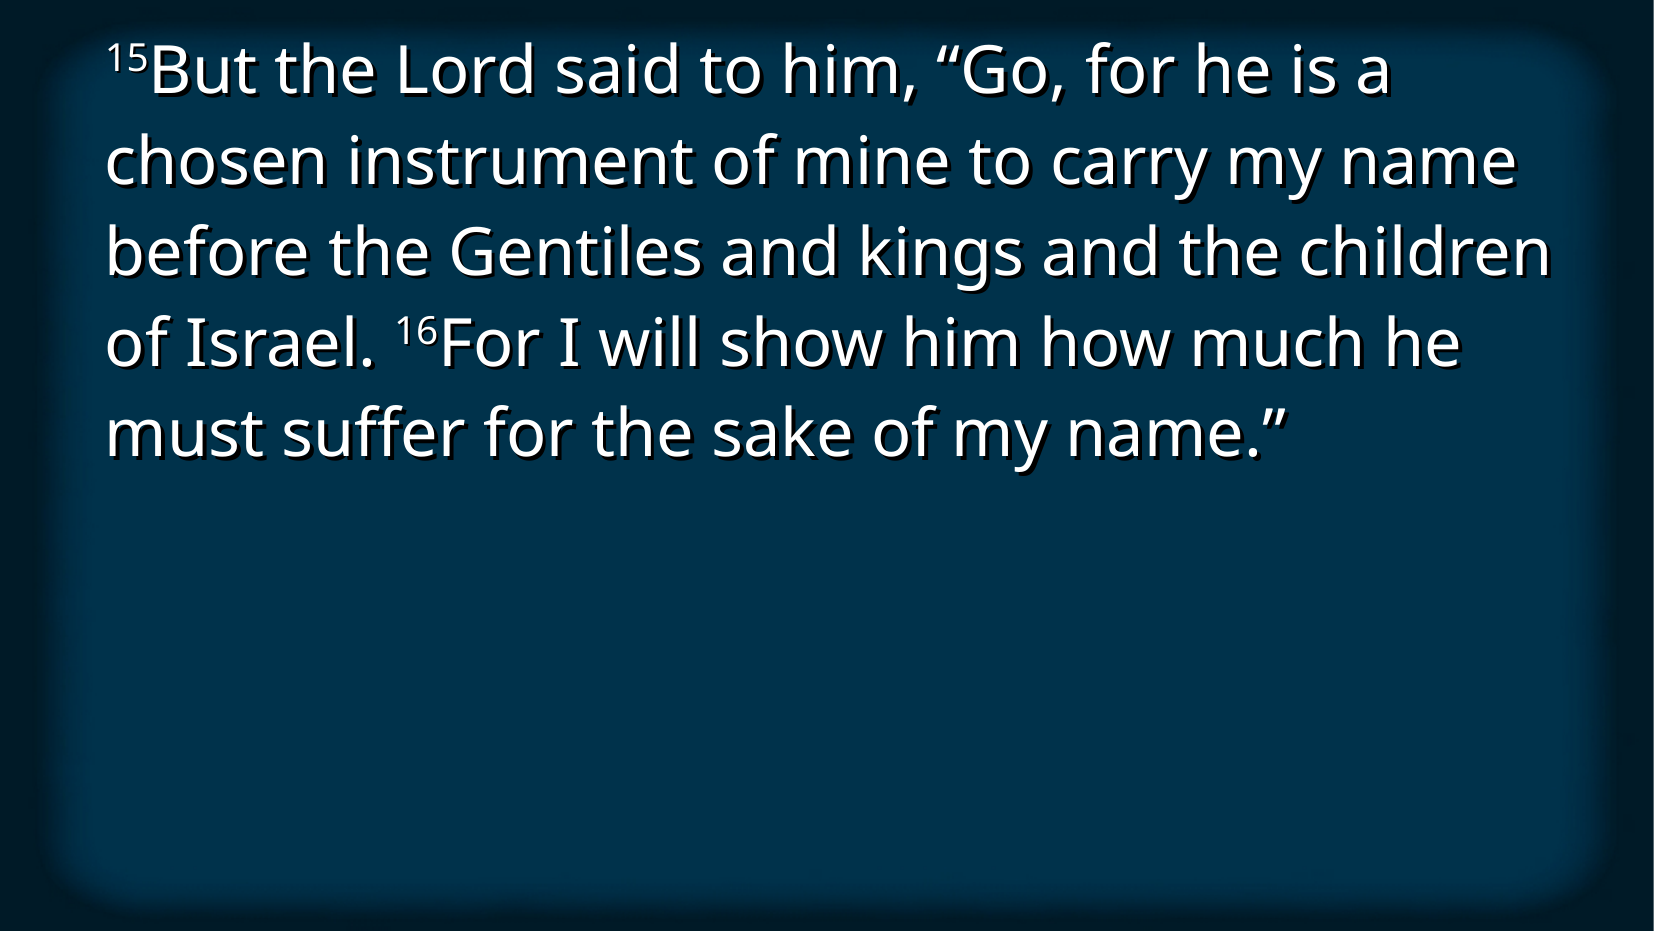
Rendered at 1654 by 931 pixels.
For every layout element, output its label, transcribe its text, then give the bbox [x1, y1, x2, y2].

text_box 15But the Lord said to him, “Go, for he is a chosen instrument of mine to carry my name before the Gentiles and kings and the children of Israel. 16For I will show him how much he must suffer for the sake of my name.” [90, 15, 1576, 474]
picture [0, 0, 1654, 931]
